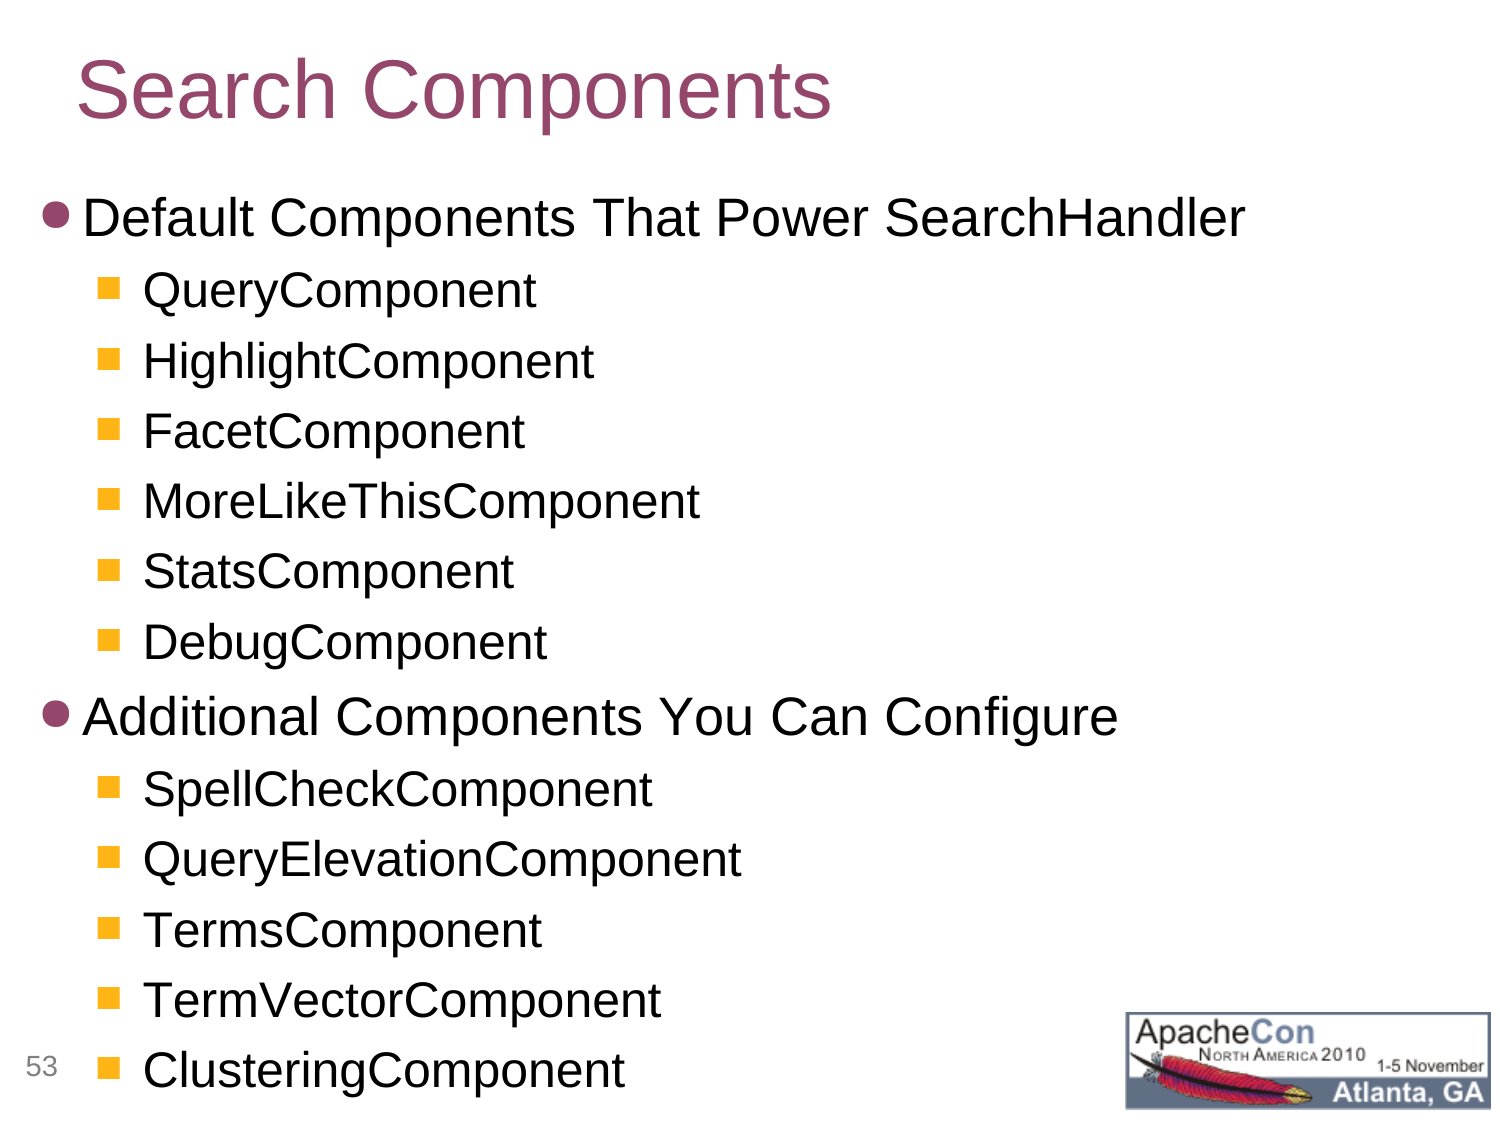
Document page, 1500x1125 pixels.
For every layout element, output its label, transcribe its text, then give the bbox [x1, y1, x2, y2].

list Default Components That Power SearchHandler QueryComponent HighlightComponent FacetComponent MoreLikeThisComponent StatsComponent DebugComponent Additional Components You Can Configure SpellCheckComponent QueryElevationComponent TermsComponent TermVectorComponent ClusteringComponent [37, 187, 1463, 1099]
title Search Components [75, 0, 1425, 181]
picture [1125, 1012, 1491, 1110]
